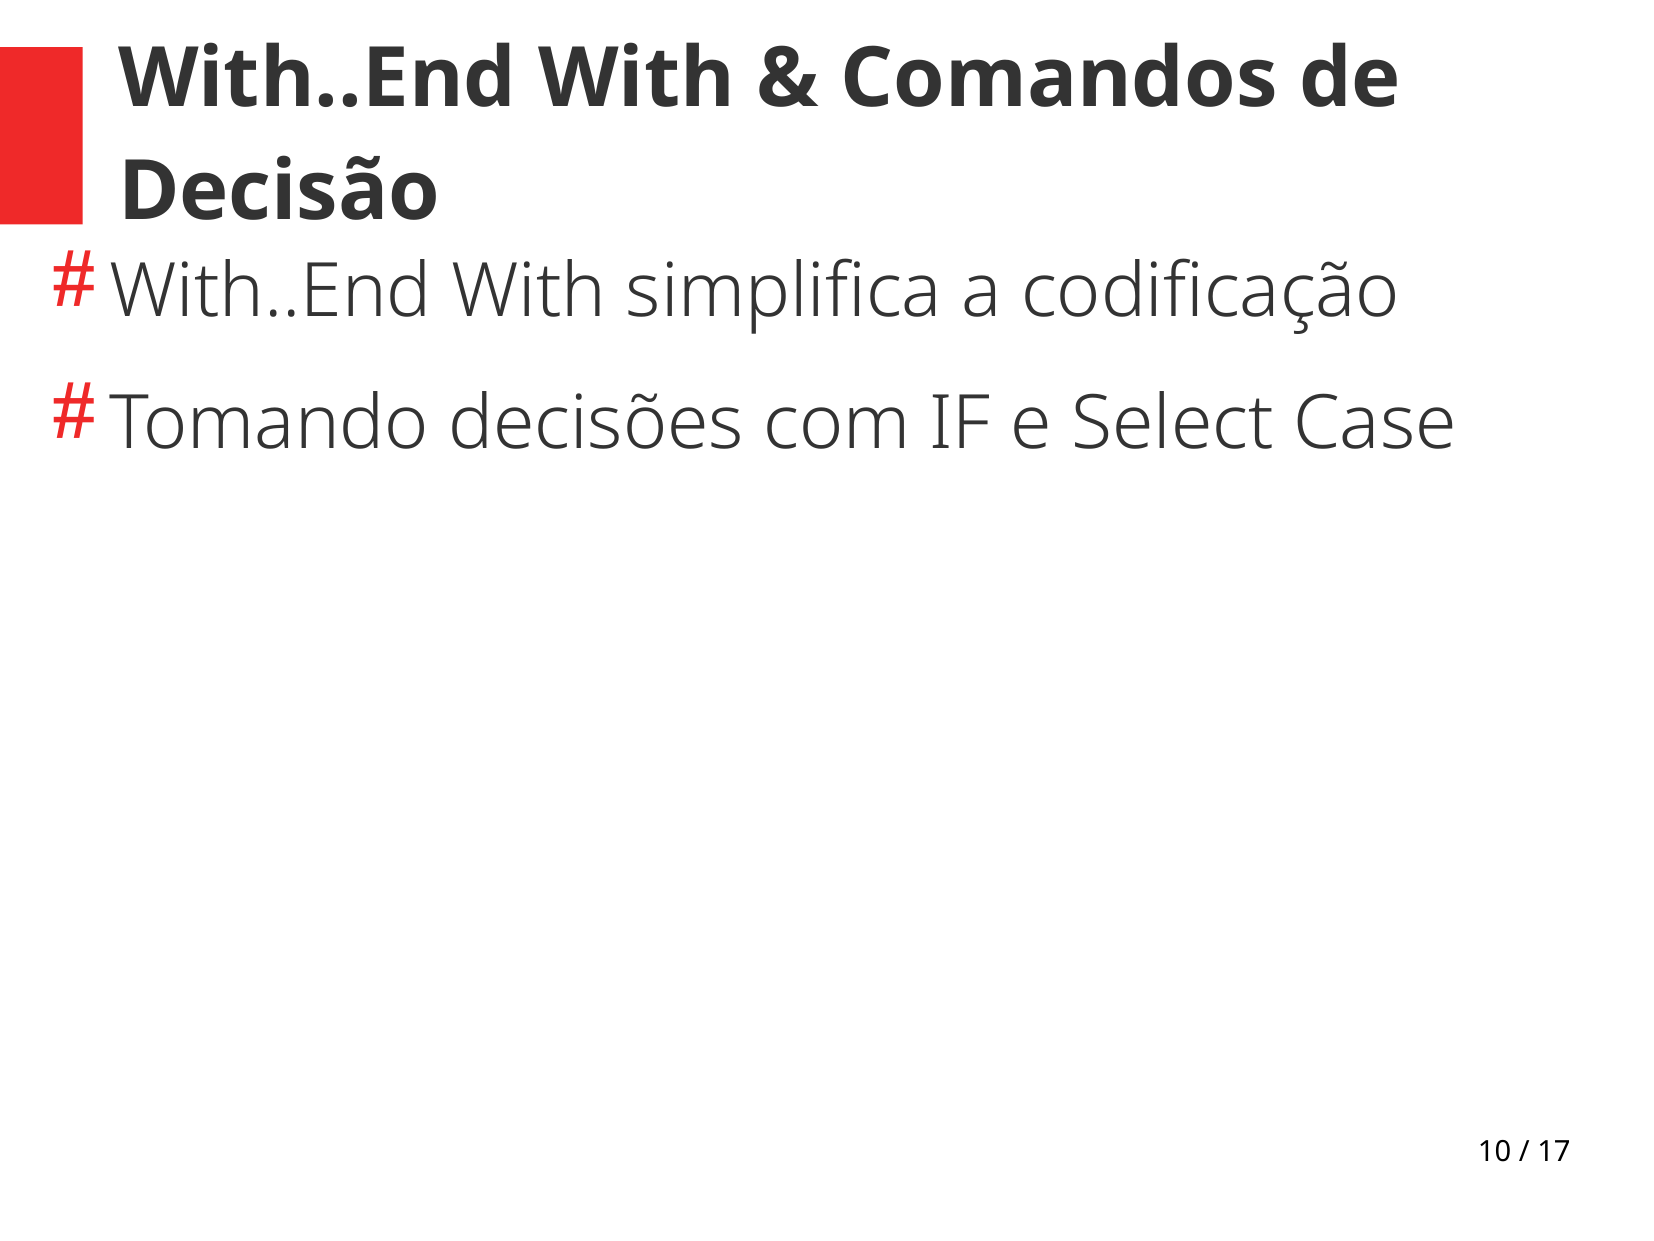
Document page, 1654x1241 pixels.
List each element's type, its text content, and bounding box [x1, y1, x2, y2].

title With..End With & Comandos de Decisão [118, 31, 1571, 231]
list With..End With simplifica a codificação Tomando decisões com IF e Select Case [35, 236, 1607, 1111]
